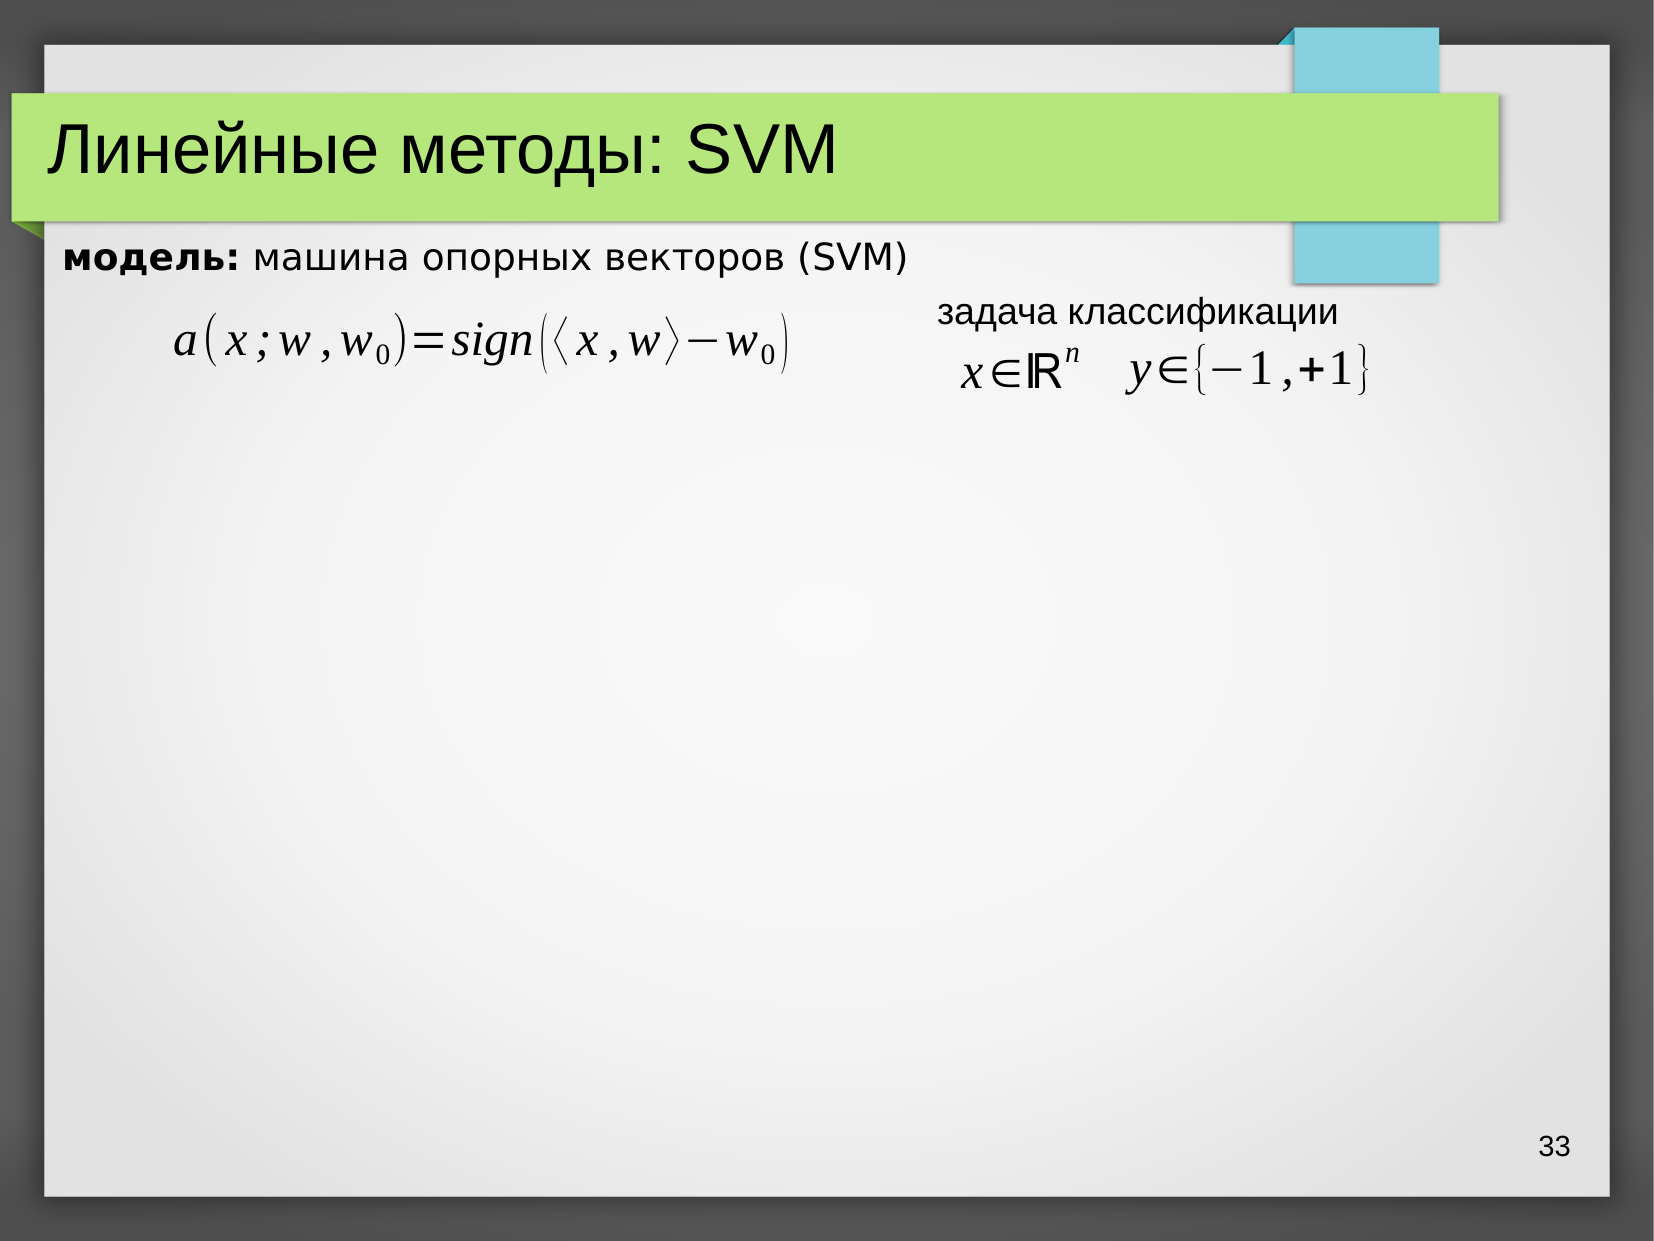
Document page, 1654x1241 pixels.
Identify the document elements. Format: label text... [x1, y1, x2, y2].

chart [952, 341, 1087, 405]
chart [165, 310, 796, 378]
picture [0, 0, 1654, 1241]
chart [1119, 342, 1382, 401]
text_box модель: машина опорных векторов (SVM) [47, 227, 945, 287]
title Линейные методы: SVM [47, 109, 1501, 189]
text_box задача классификации [925, 286, 1351, 337]
